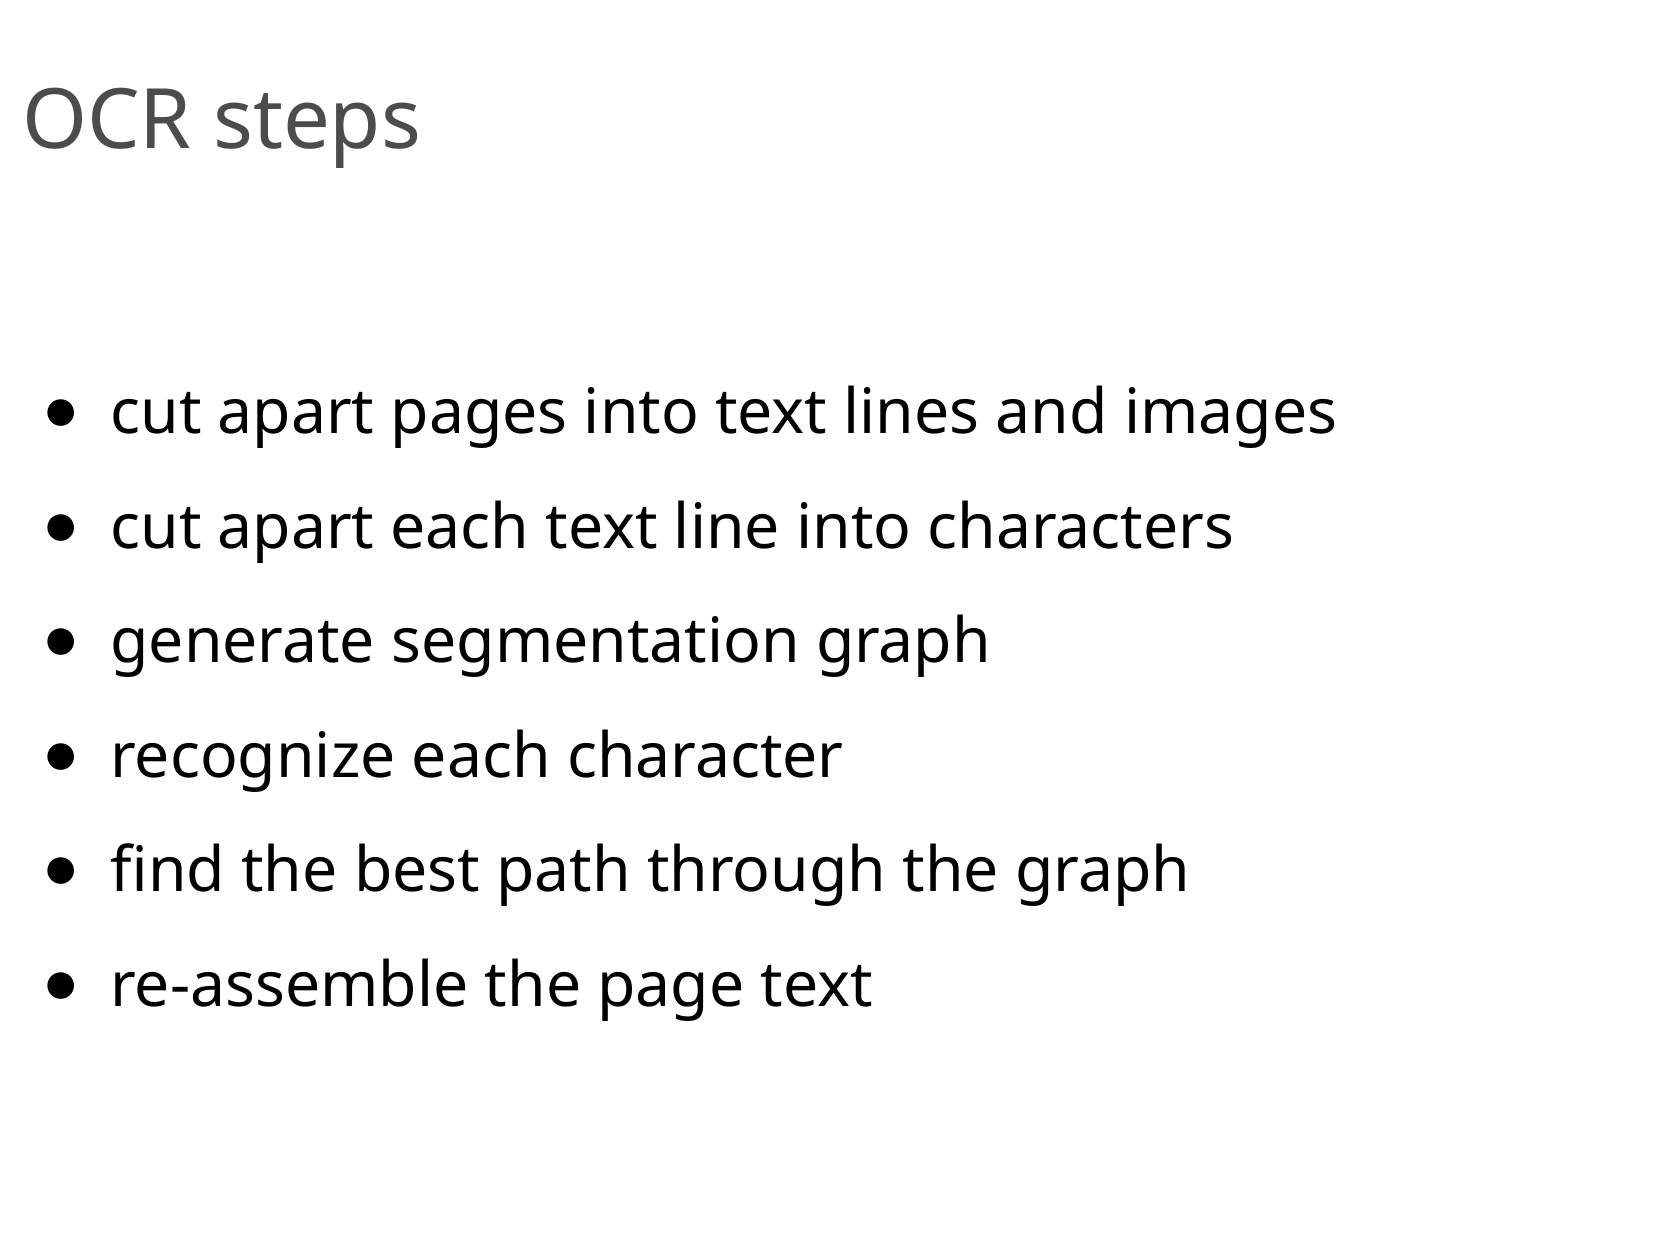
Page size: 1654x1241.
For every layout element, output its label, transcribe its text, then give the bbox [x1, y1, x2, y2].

title OCR steps [22, 26, 1654, 205]
list cut apart pages into text lines and images cut apart each text line into characters generate segmentation graph recognize each character find the best path through the graph re-assemble the page text [25, 233, 1654, 1158]
